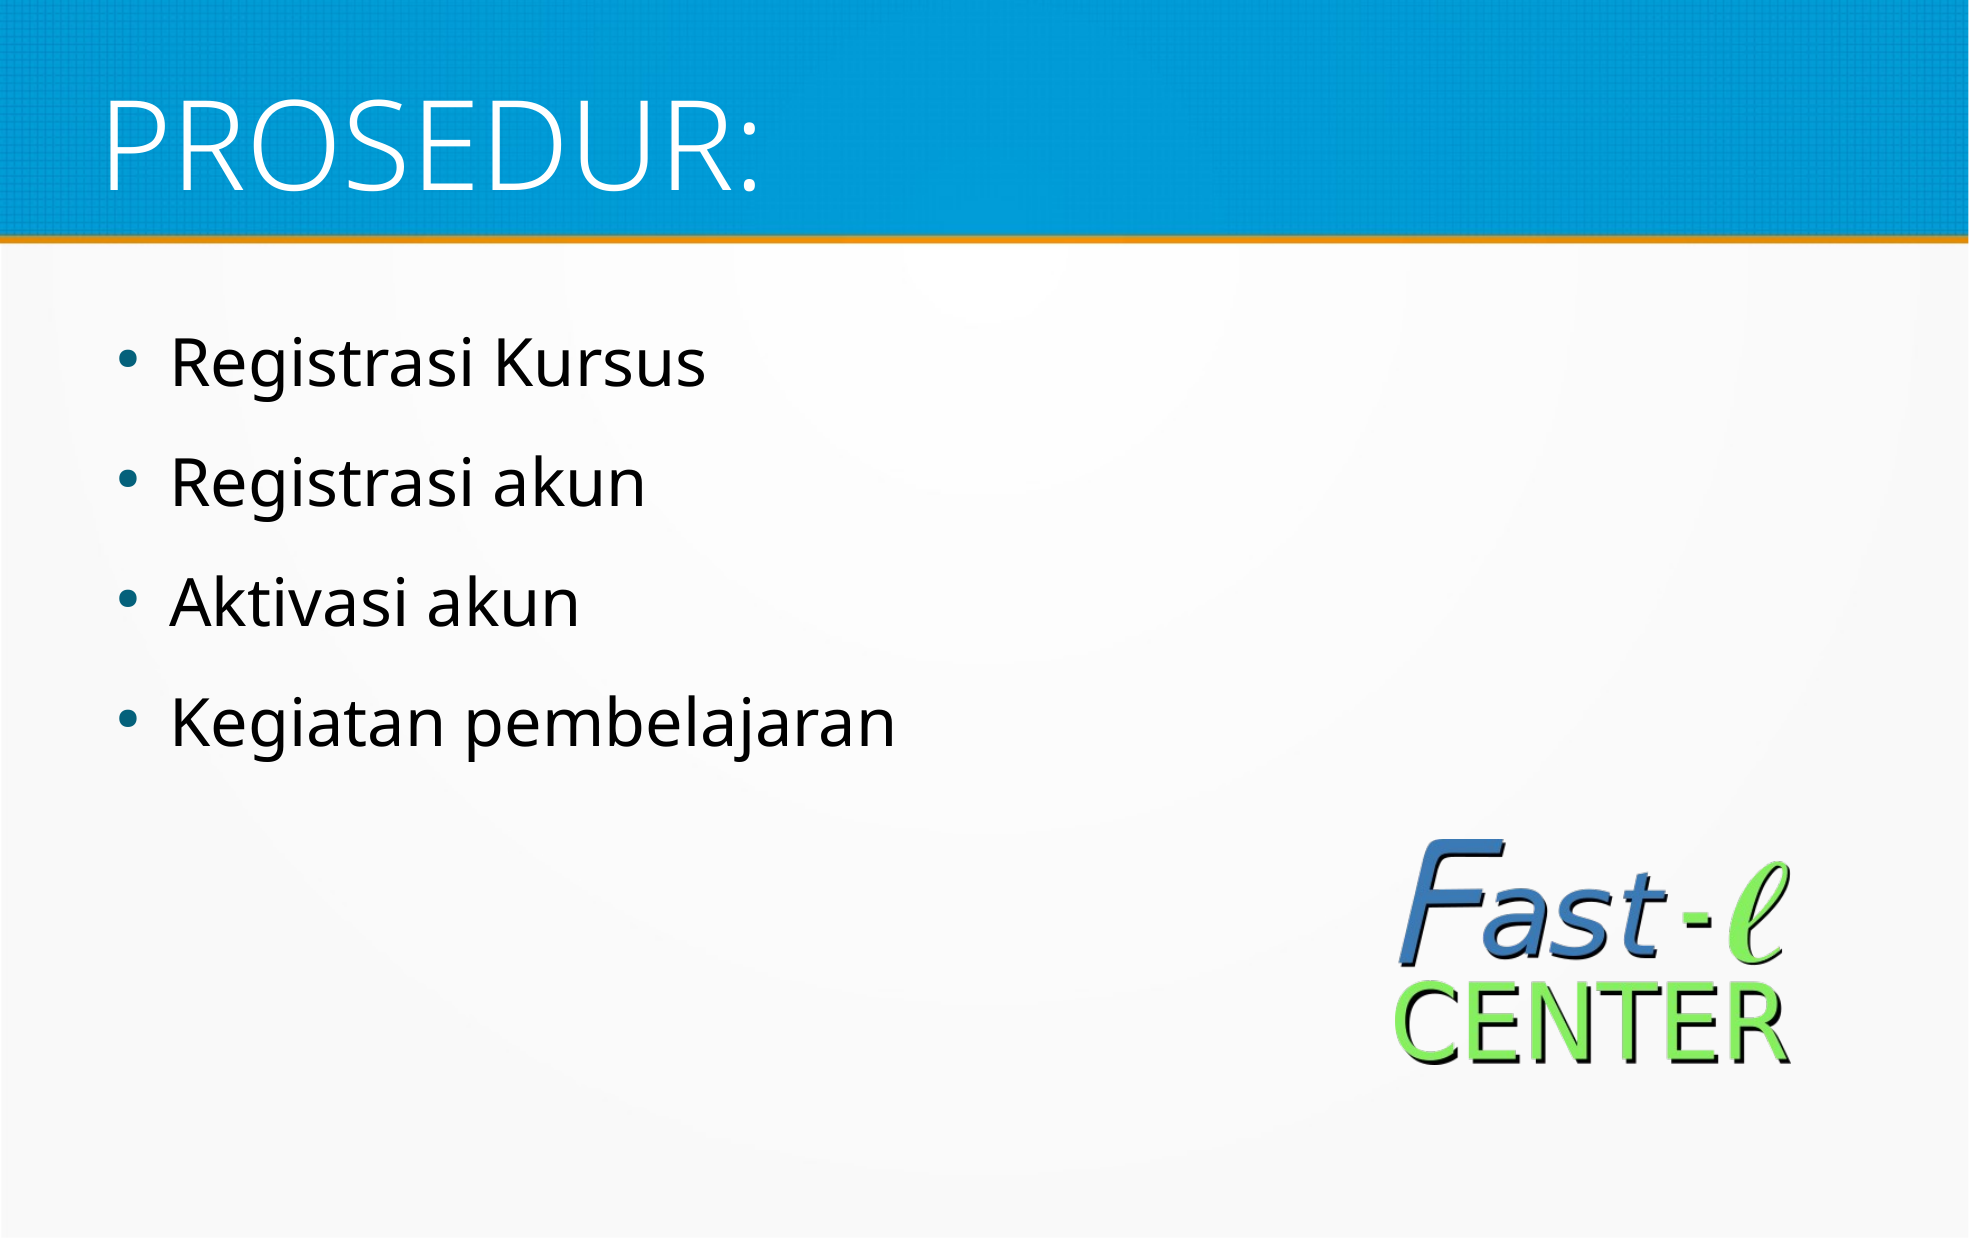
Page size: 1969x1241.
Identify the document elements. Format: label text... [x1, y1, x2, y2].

title PROSEDUR: [98, 19, 1870, 227]
list Registrasi Kursus Registrasi akun Aktivasi akun Kegiatan pembelajaran [98, 315, 1861, 1081]
picture [0, 233, 1969, 1241]
